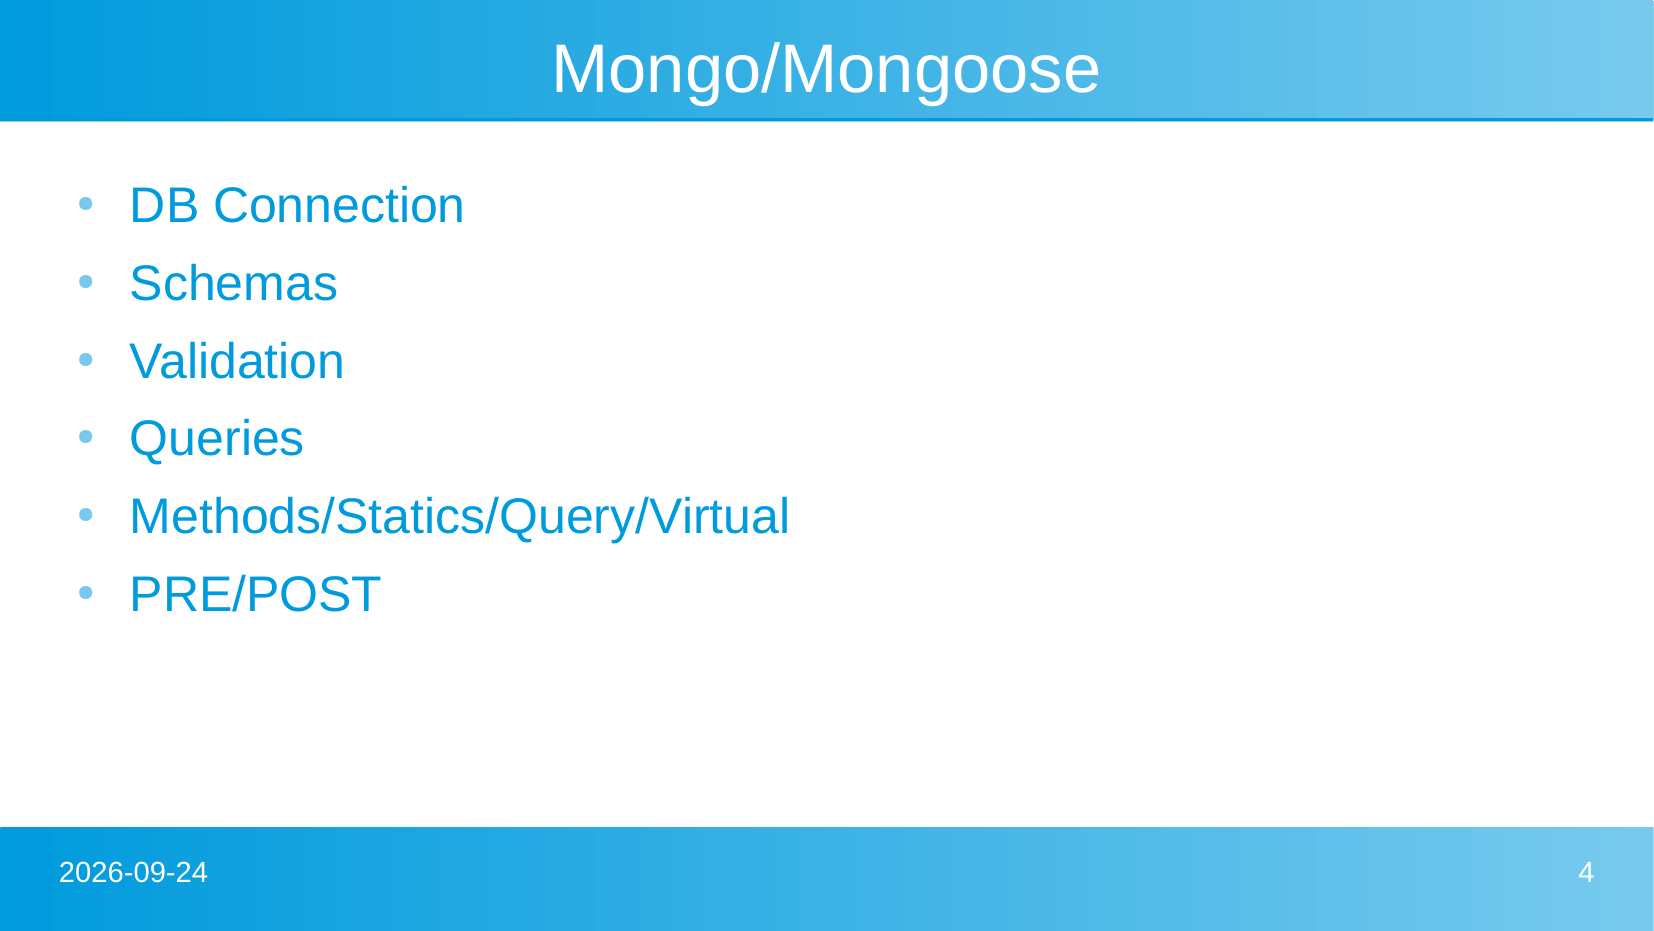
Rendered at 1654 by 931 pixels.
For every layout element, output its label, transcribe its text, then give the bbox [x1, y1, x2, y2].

title Mongo/Mongoose [59, 29, 1595, 108]
list DB Connection Schemas Validation Queries Methods/Statics/Query/Virtual PRE/POST [59, 177, 1595, 768]
